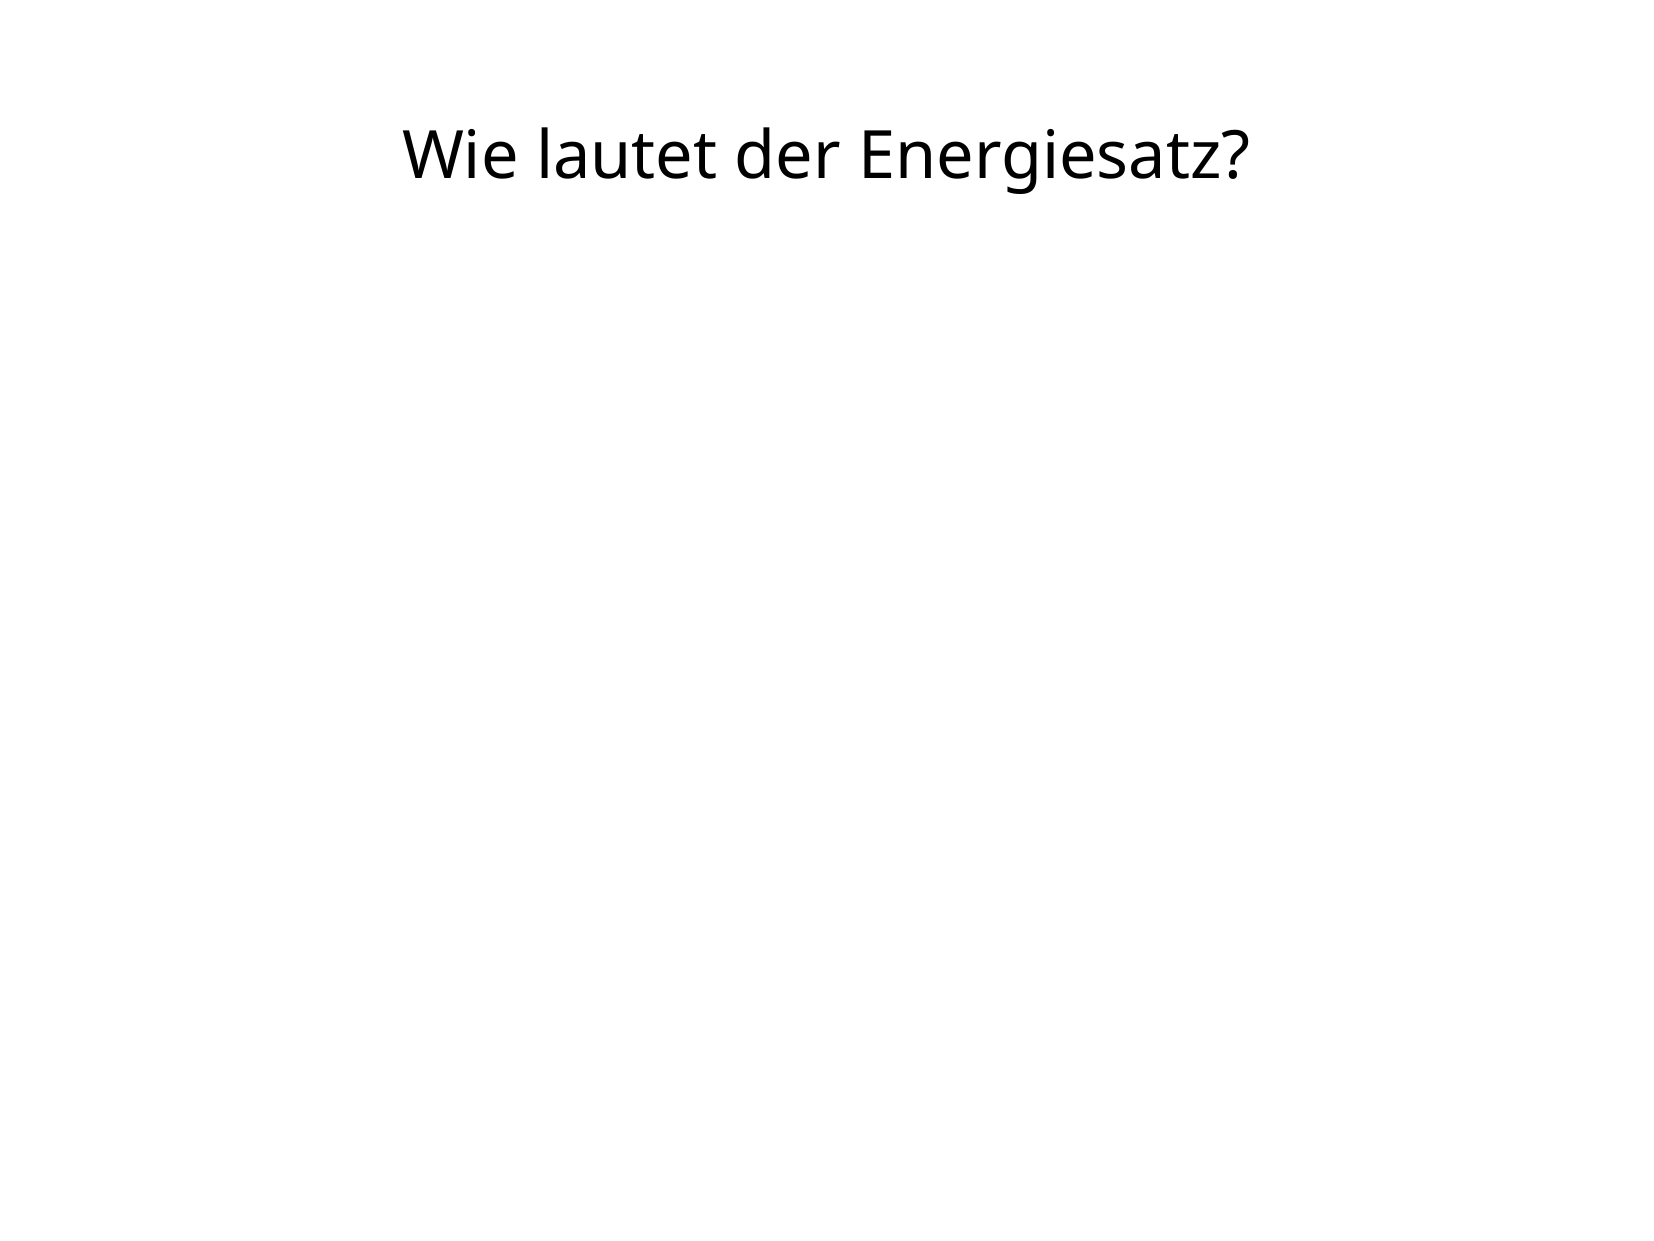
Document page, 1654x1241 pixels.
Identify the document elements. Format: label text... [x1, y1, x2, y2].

title Wie lautet der Energiesatz? [82, 49, 1571, 257]
